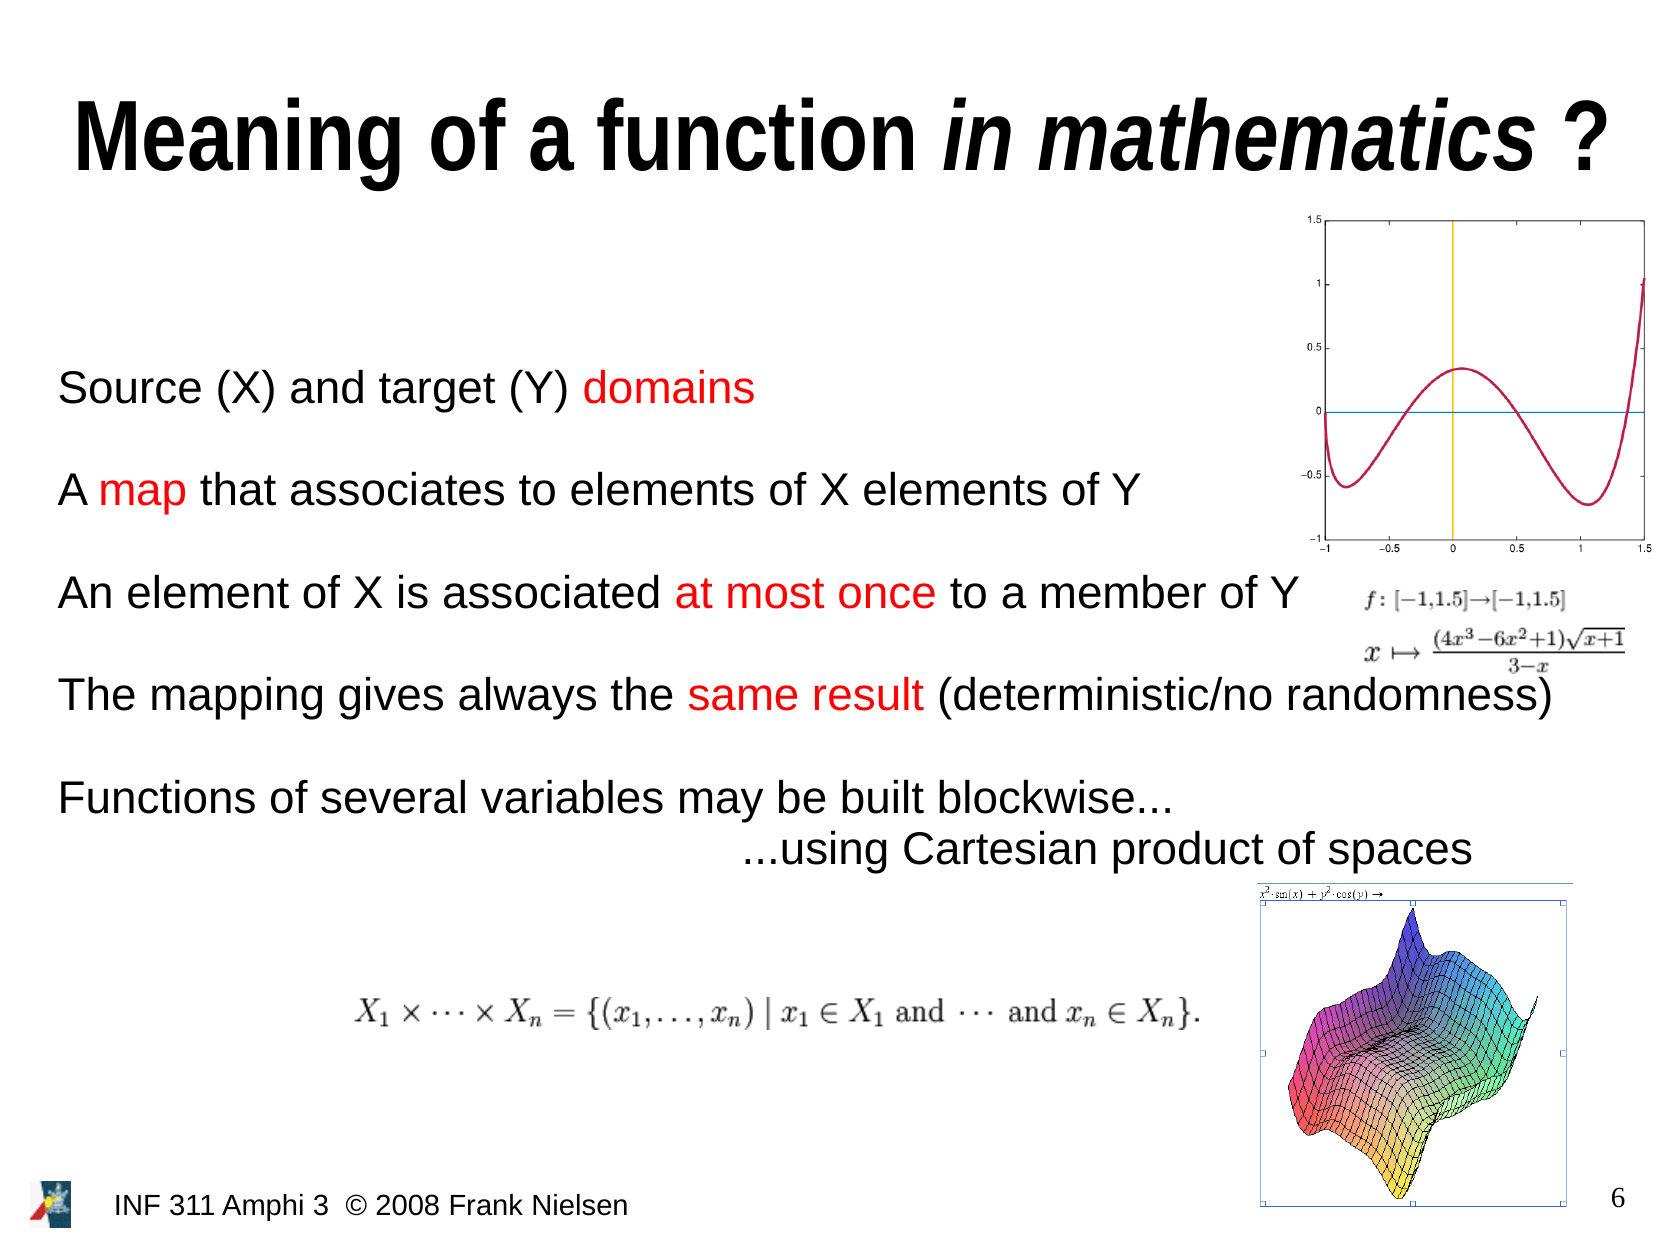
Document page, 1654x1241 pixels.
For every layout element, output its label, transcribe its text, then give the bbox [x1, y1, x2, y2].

text_box Source (X) and target (Y) domains A map that associates to elements of X elements of Y An element of X is associated at most once to a member of Y The mapping gives always the same result (deterministic/no randomness) Functions of several variables may be built blockwise... ...using Cartesian product of spaces [30, 354, 1584, 880]
picture [1364, 590, 1625, 674]
picture [354, 997, 1199, 1030]
picture [29, 1181, 71, 1228]
picture [1257, 883, 1573, 1208]
picture [1299, 208, 1652, 562]
text_box Meaning of a function in mathematics ? [59, 69, 1627, 199]
